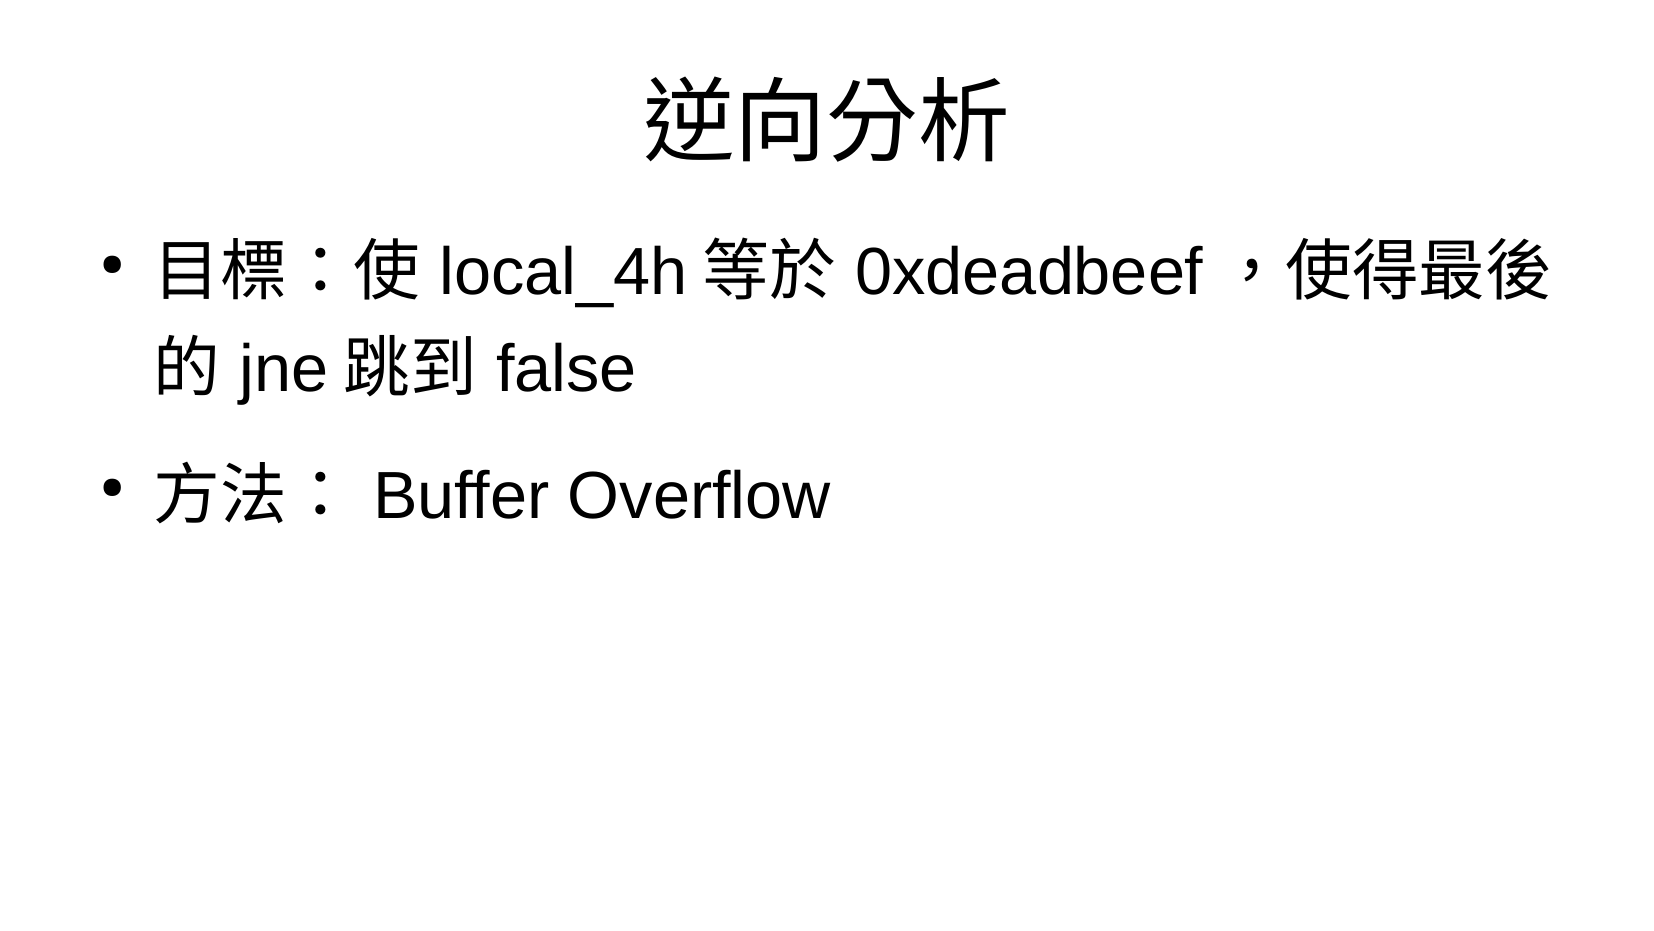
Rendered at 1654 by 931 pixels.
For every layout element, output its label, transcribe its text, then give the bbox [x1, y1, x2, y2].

list 目標：使local_4h等於0xdeadbeef，使得最後的jne跳到false 方法：Buffer Overflow [82, 217, 1571, 758]
title 逆向分析 [82, 37, 1571, 193]
